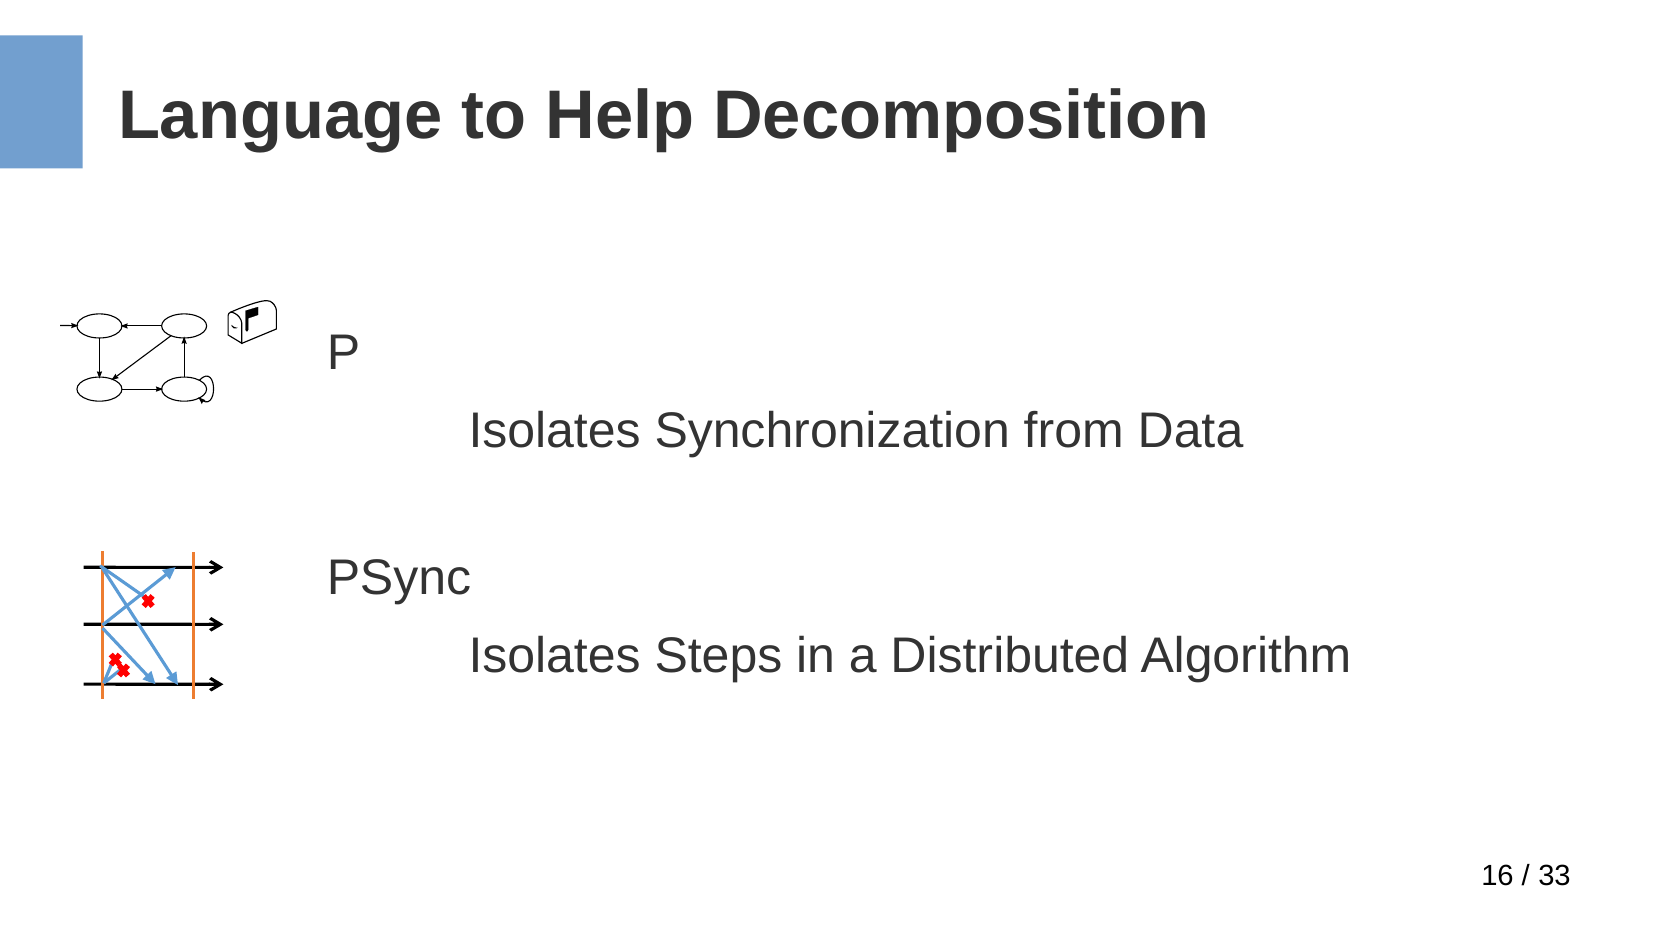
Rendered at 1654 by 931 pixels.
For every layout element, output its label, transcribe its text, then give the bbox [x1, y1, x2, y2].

list P Isolates Synchronization from Data PSync Isolates Steps in a Distributed Algorithm [326, 324, 1583, 879]
title Language to Help Decomposition [118, 37, 1571, 193]
text_box [143, 595, 154, 607]
picture [227, 300, 277, 345]
text_box [110, 654, 129, 676]
picture [60, 313, 215, 405]
